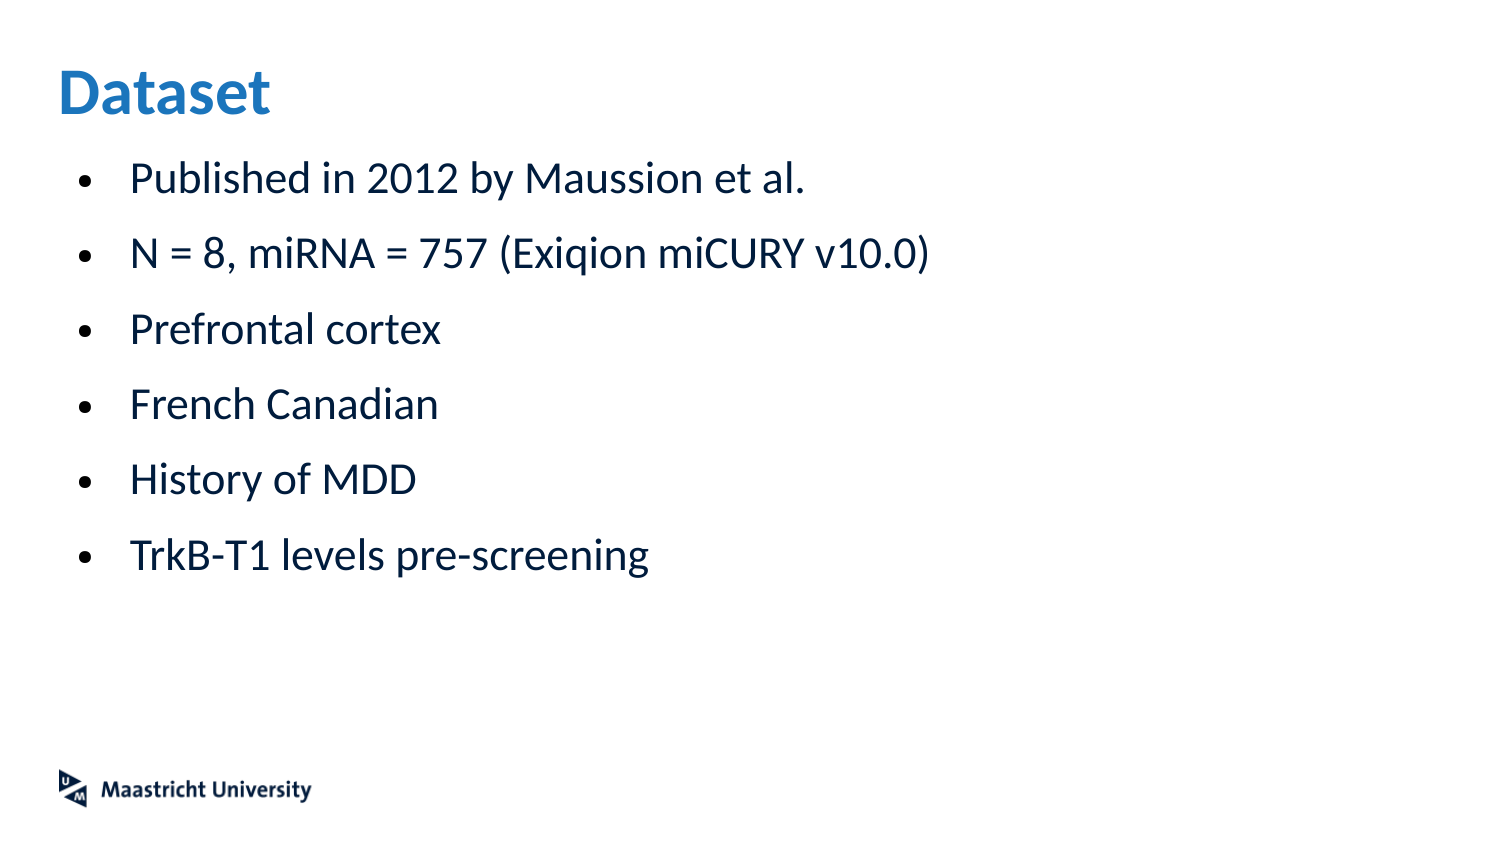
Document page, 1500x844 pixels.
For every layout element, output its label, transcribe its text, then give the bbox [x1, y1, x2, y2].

title Dataset [59, 50, 1425, 144]
list Published in 2012 by Maussion et al. N = 8, miRNA = 757 (Exiqion miCURY v10.0) Prefrontal cortex French Canadian History of MDD TrkB-T1 levels pre-screening [59, 159, 1425, 707]
